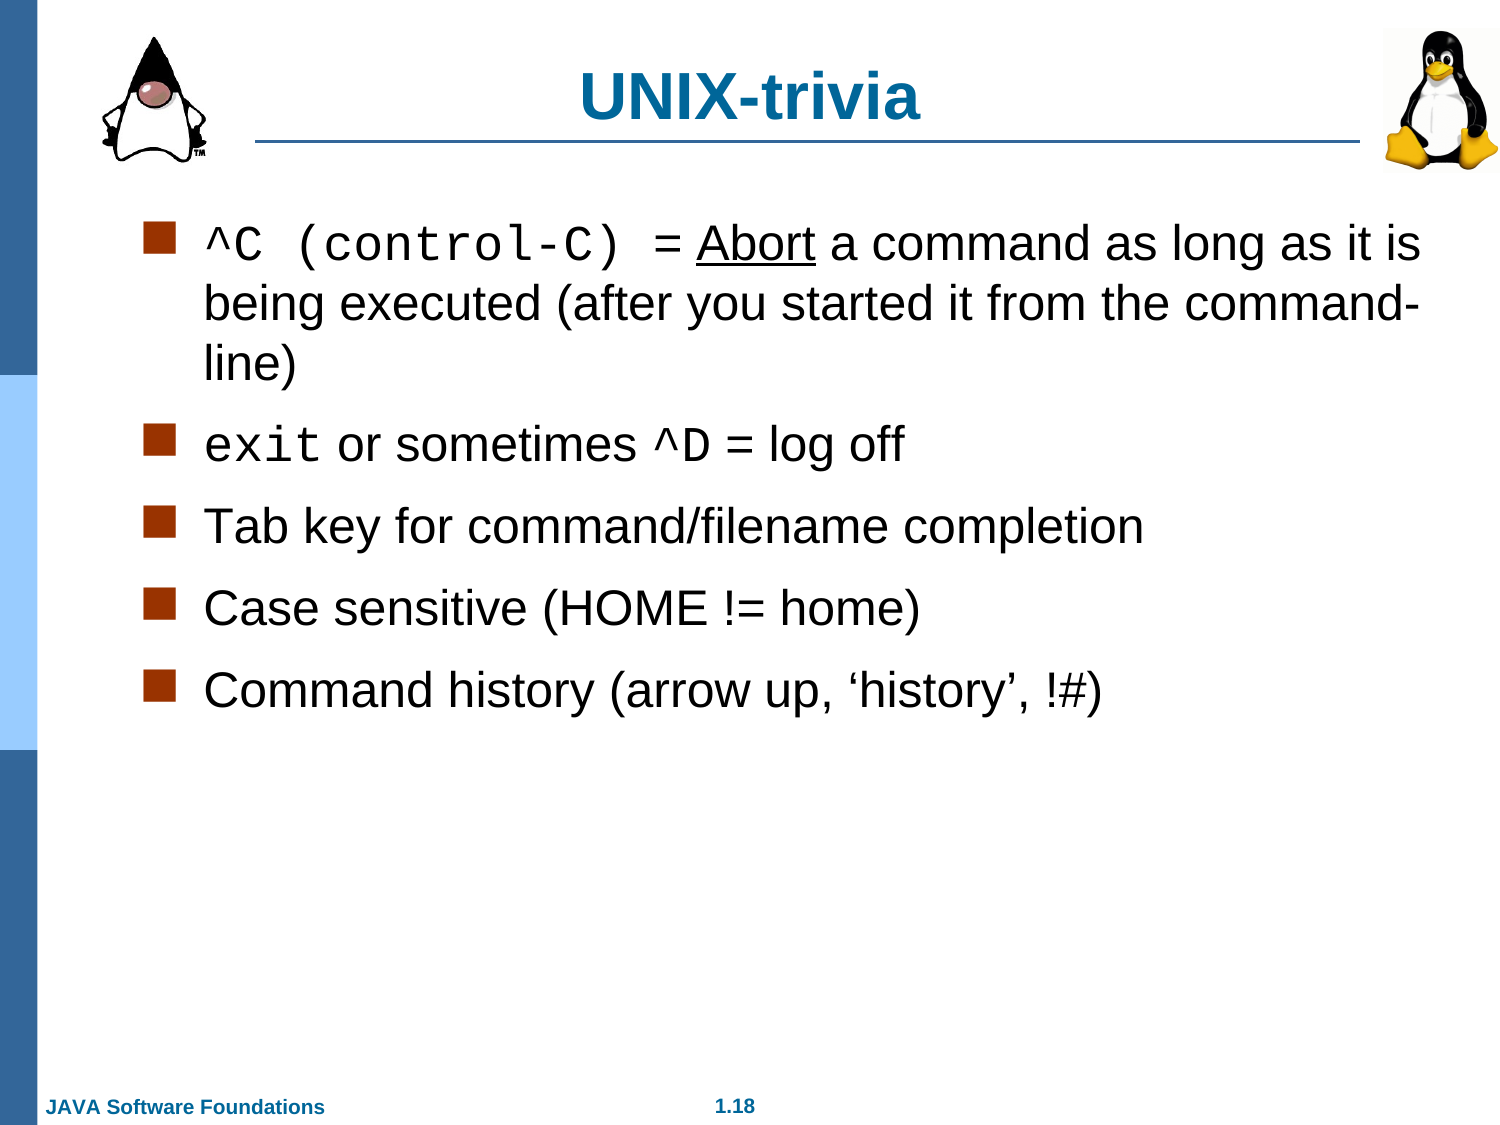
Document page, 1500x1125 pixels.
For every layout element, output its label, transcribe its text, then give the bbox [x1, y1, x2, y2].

title UNIX-trivia [75, 44, 1426, 141]
picture [1383, 28, 1500, 173]
list ^C (control-C) = Abort a command as long as it is being executed (after you started it from the command-line) exit or sometimes ^D = log off Tab key for command/filename completion Case sensitive (HOME != home) Command history (arrow up, ‘history’, !#) [132, 202, 1483, 1041]
picture [54, 0, 255, 200]
